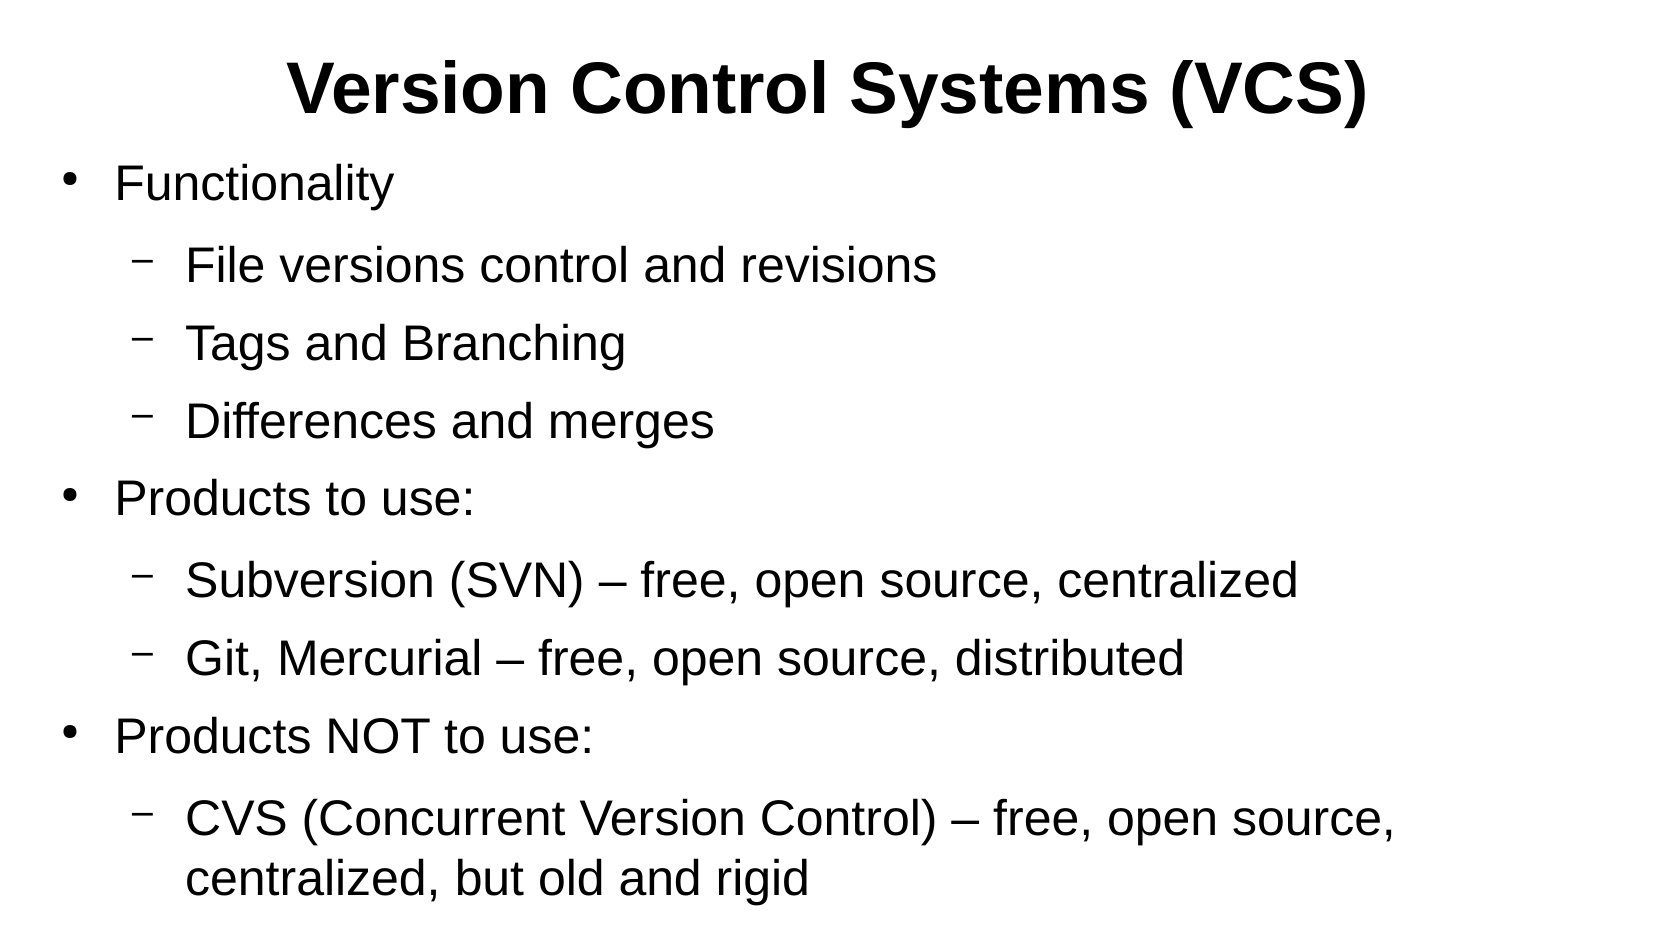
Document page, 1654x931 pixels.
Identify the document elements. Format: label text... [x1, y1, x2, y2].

title Version Control Systems (VCS) [61, 8, 1595, 160]
list Functionality File versions control and revisions Tags and Branching Differences and merges Products to use: Subversion (SVN) – free, open source, centralized Git, Mercurial – free, open source, distributed Products NOT to use: CVS (Concurrent Version Control) – free, open source, centralized, but old and rigid IBM/Rational ClearCase, Perforce Helix, Microsoft TFVC (Team Foundation Version Control) – old, rigid centralized and closed source [25, 144, 1628, 860]
